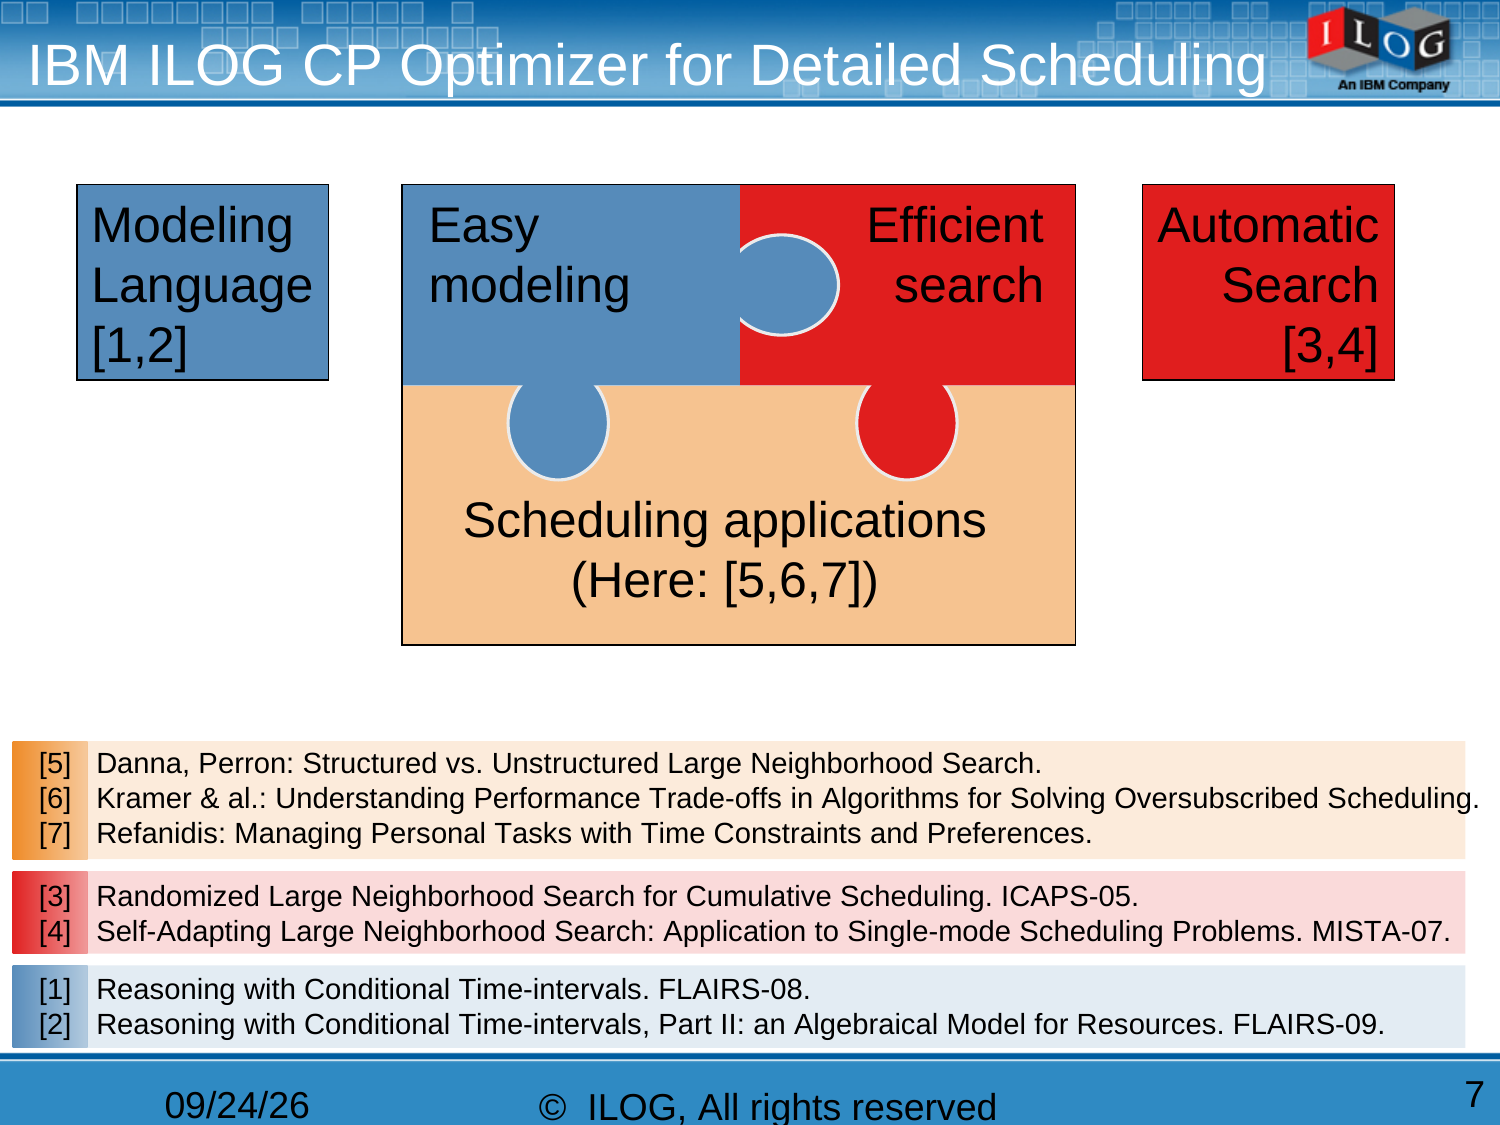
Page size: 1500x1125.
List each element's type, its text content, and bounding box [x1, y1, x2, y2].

text_box Modeling Language [1,2] [76, 184, 329, 381]
text_box [12, 965, 24, 1048]
text_box Automatic Search [3,4] [1142, 184, 1395, 381]
text_box Efficient search [851, 185, 1059, 321]
text_box [1] Reasoning with Conditional Time-intervals. FLAIRS-08. [2] Reasoning with Conditional Time-intervals, Part II: an Algebraical Model for Resources. FLAIRS-09. [24, 962, 1411, 1084]
text_box [5] Danna, Perron: Structured vs. Unstructured Large Neighborhood Search. [6] Kramer & al.: Understanding Performance Trade-offs in Algorithms for Solving Oversubscribed Scheduling. [7] Refanidis: Managing Personal Tasks with Time Constraints and Preferences. [24, 736, 1498, 858]
picture [775, 1102, 785, 1118]
text_box Scheduling applications (Here: [5,6,7]) [448, 479, 1003, 616]
text_box [3] Randomized Large Neighborhood Search for Cumulative Scheduling. ICAPS-05. [4] Self-Adapting Large Neighborhood Search: Application to Single-mode Scheduling Problems. MISTA-07. [24, 869, 1469, 955]
text_box [12, 741, 1466, 860]
picture [0, 0, 1500, 1125]
text_box [1411, 965, 1466, 1048]
text_box Easy modeling [413, 185, 646, 321]
title IBM ILOG CP Optimizer for Detailed Scheduling [12, 0, 1300, 144]
text_box [12, 871, 24, 954]
text_box [403, 185, 1075, 644]
